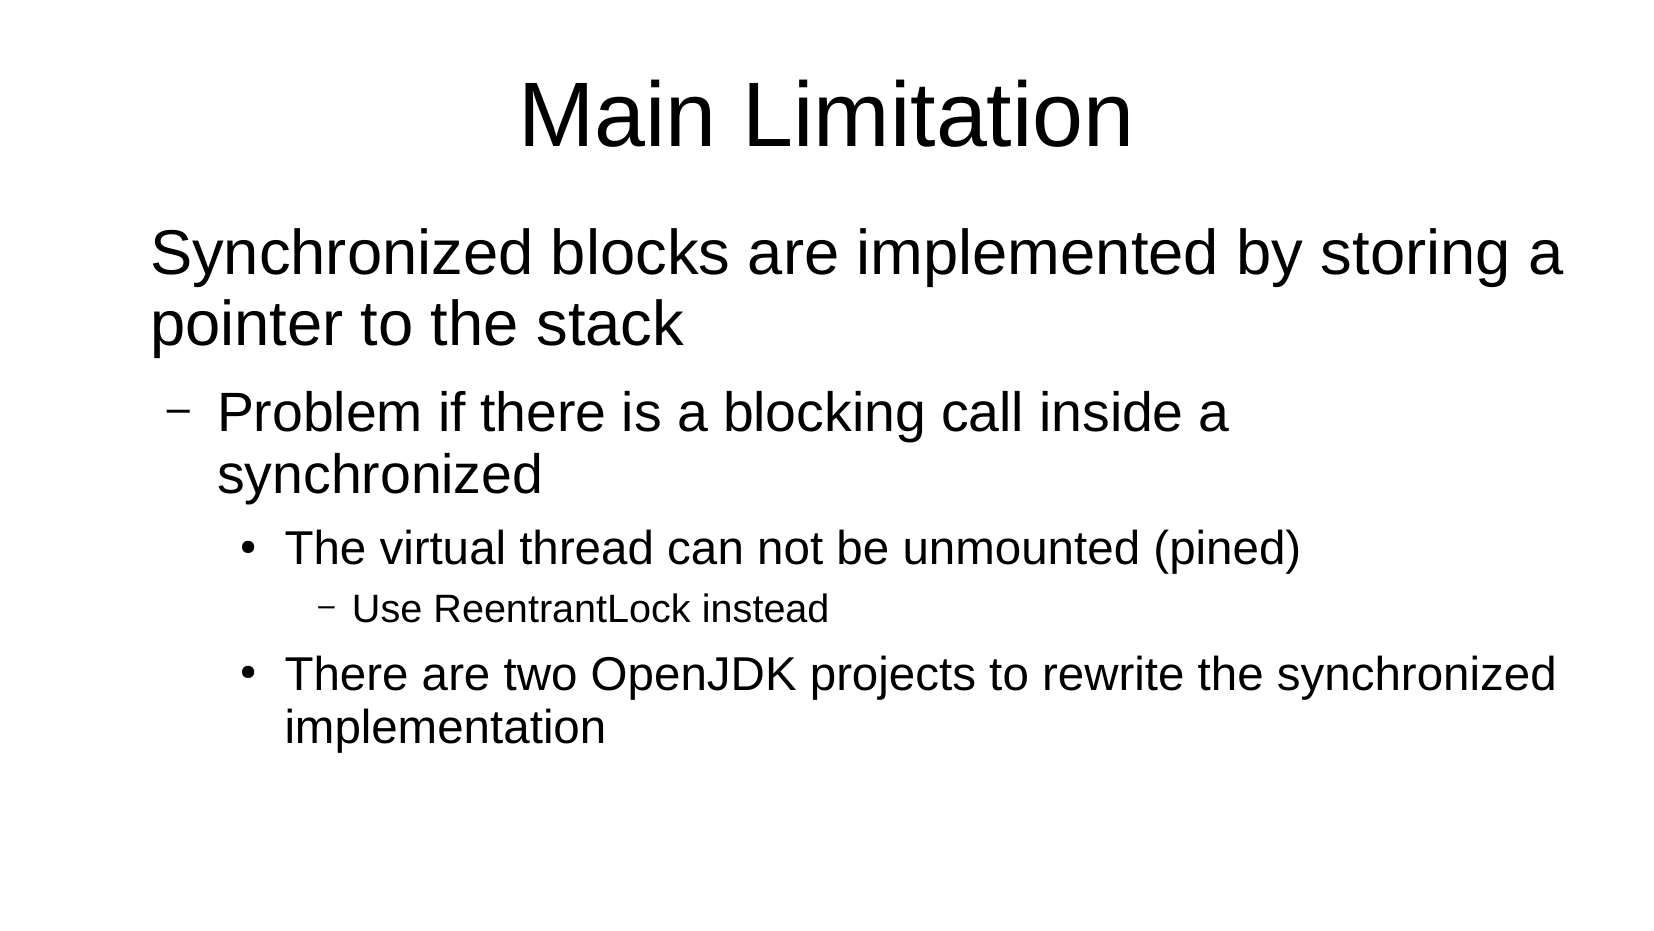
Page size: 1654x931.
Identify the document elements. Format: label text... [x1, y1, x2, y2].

title Main Limitation [82, 37, 1571, 193]
list Synchronized blocks are implemented by storing a pointer to the stack Problem if there is a blocking call inside a synchronized The virtual thread can not be unmounted (pined) Use ReentrantLock instead There are two OpenJDK projects to rewrite the synchronized implementation [82, 217, 1571, 758]
